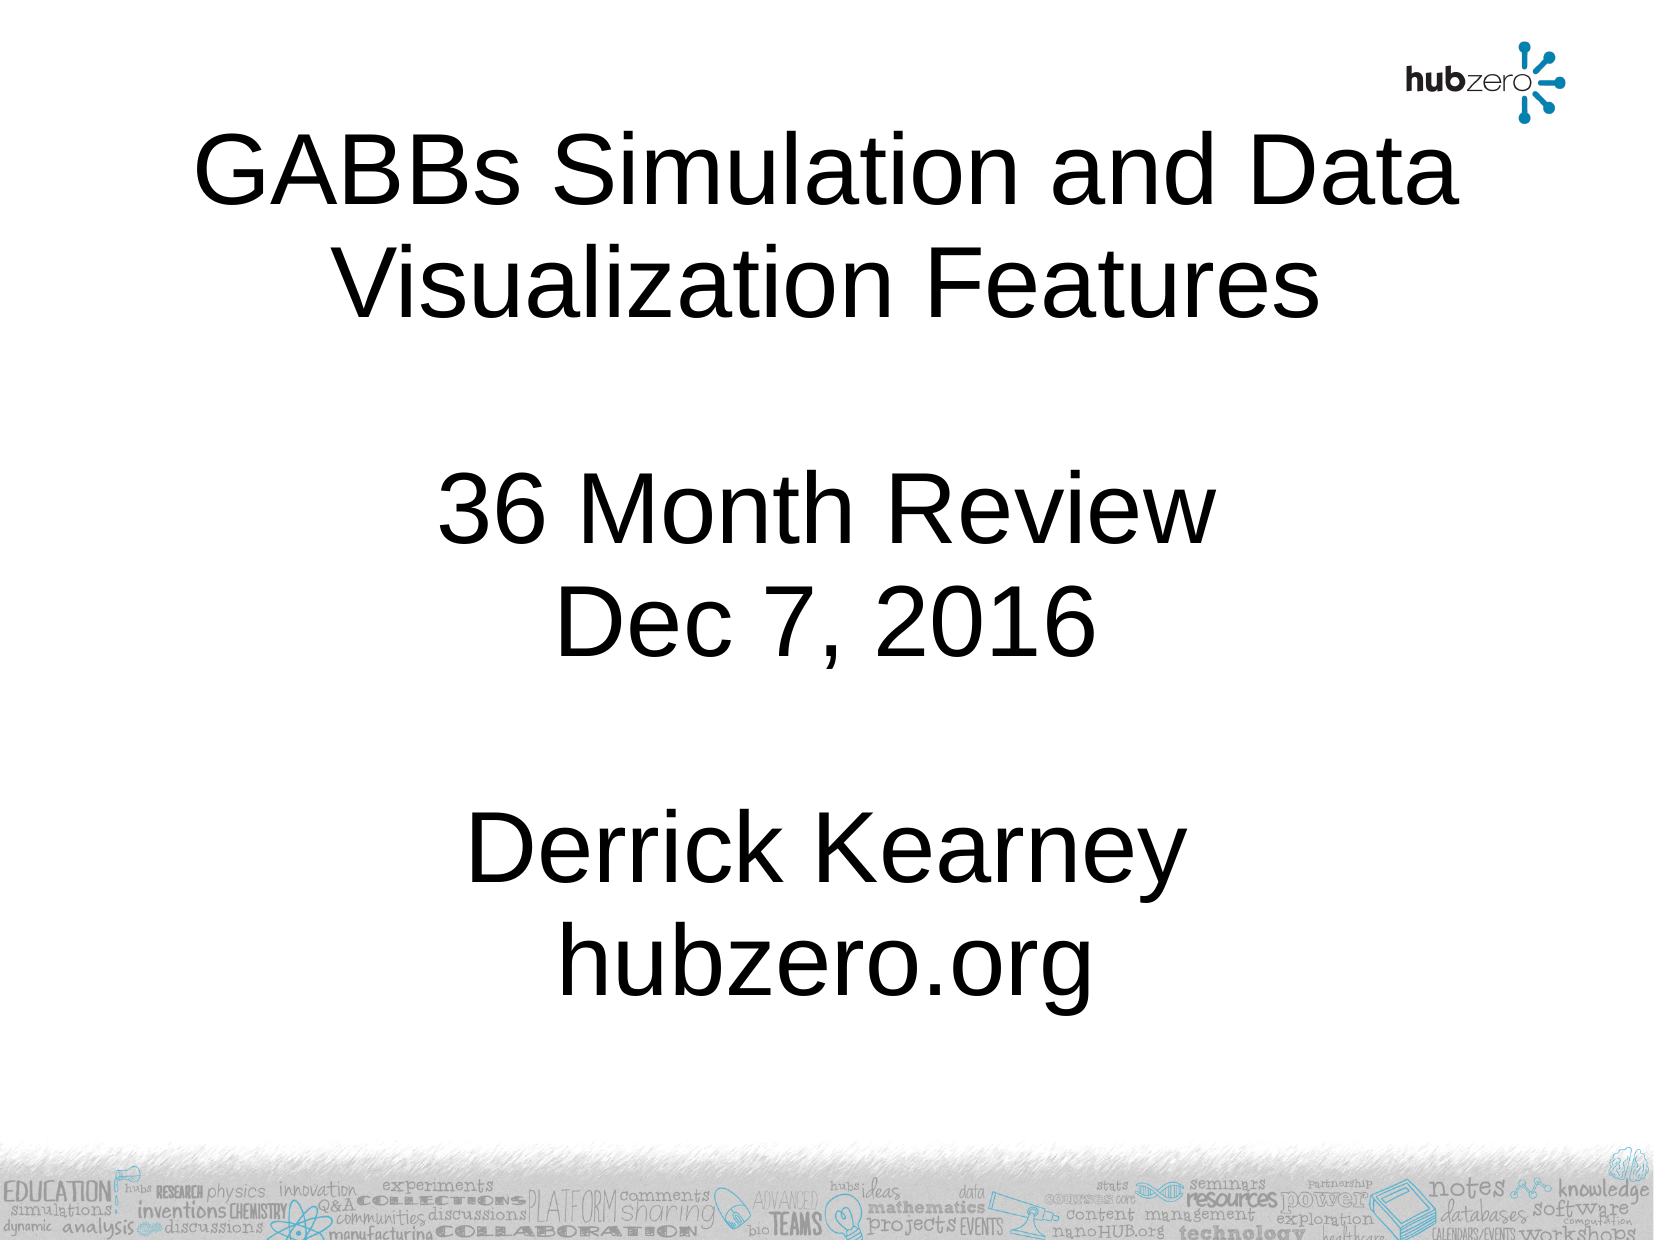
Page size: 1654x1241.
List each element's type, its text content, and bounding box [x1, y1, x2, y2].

picture [0, 1140, 1654, 1240]
picture [1402, 38, 1569, 49]
title GABBs Simulation and Data Visualization Features 36 Month Review Dec 7, 2016 Derrick Kearney hubzero.org [82, 49, 1571, 1081]
